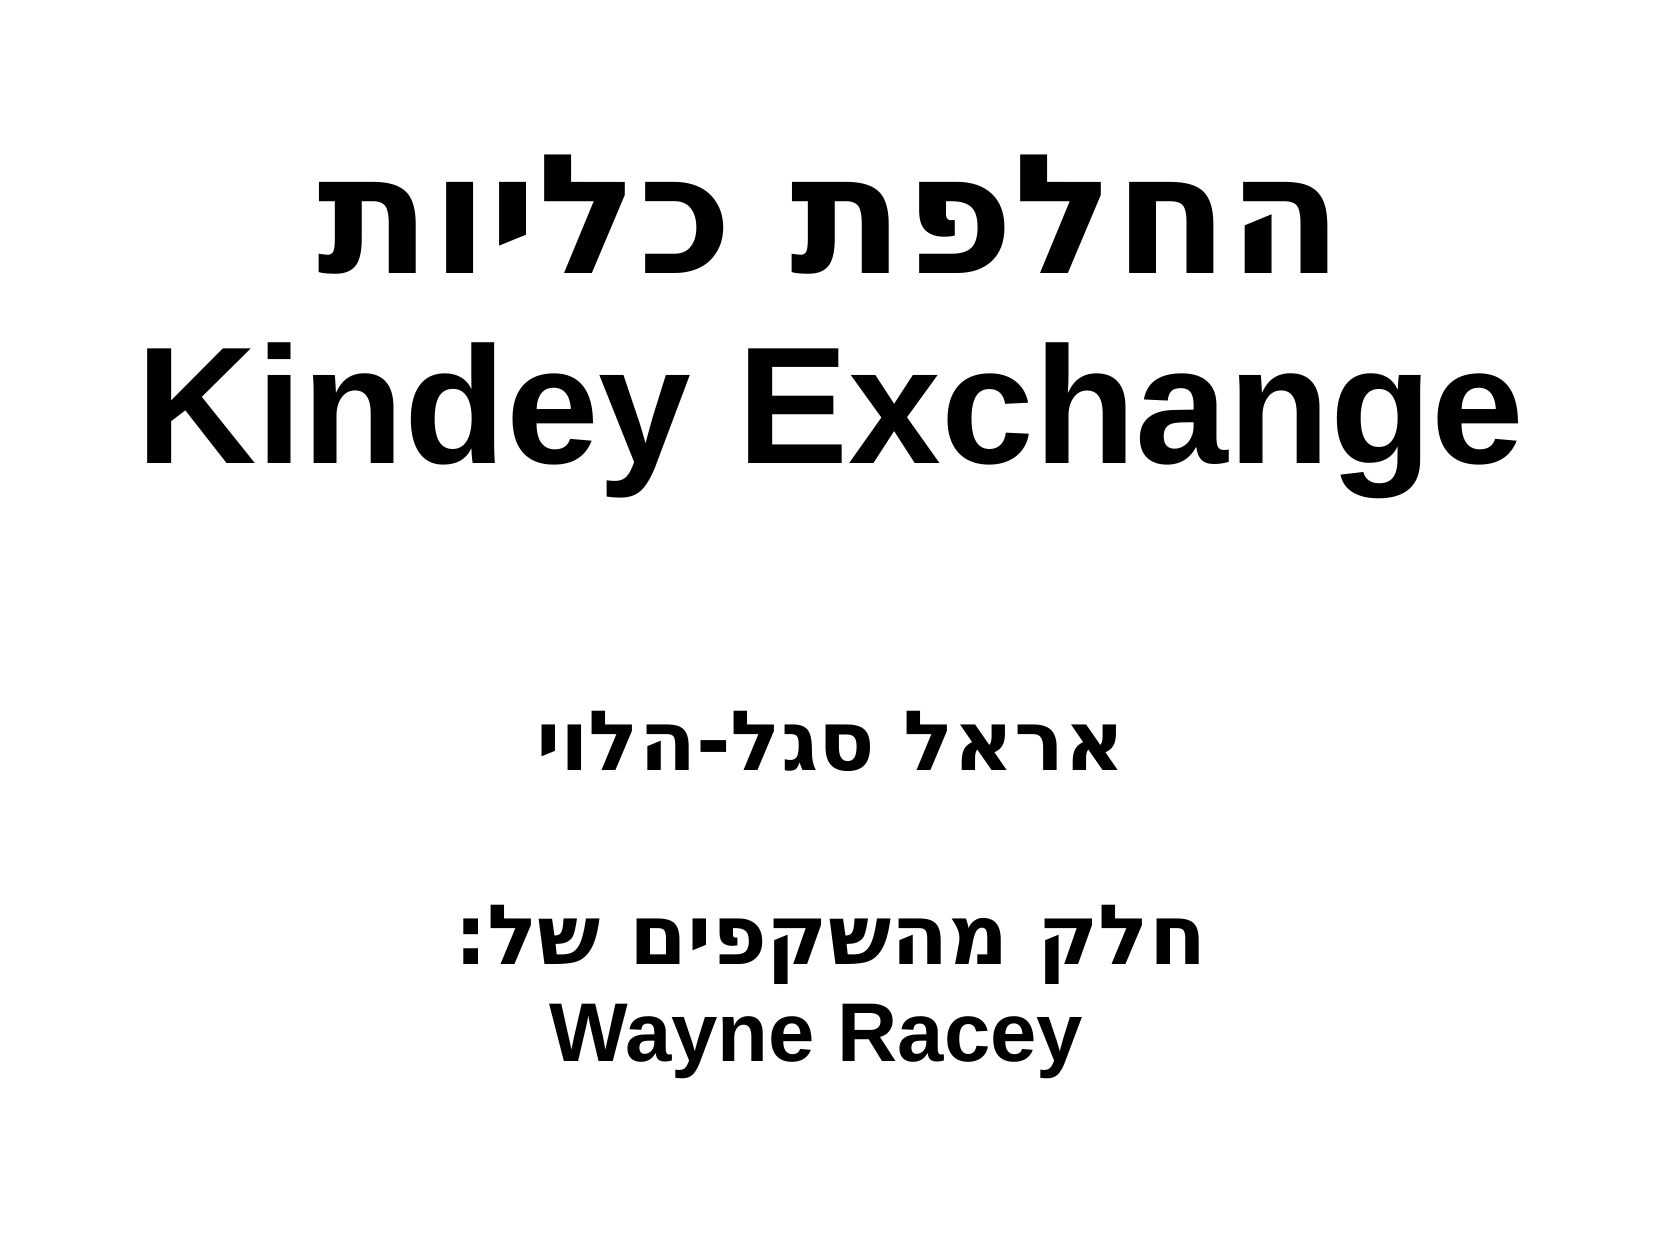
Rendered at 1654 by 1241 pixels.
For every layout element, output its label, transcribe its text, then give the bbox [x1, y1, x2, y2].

title החלפת כליות Kindey Exchange אראל סגל-הלוי חלק מהשקפים של: Wayne Racey [86, 45, 1576, 1156]
